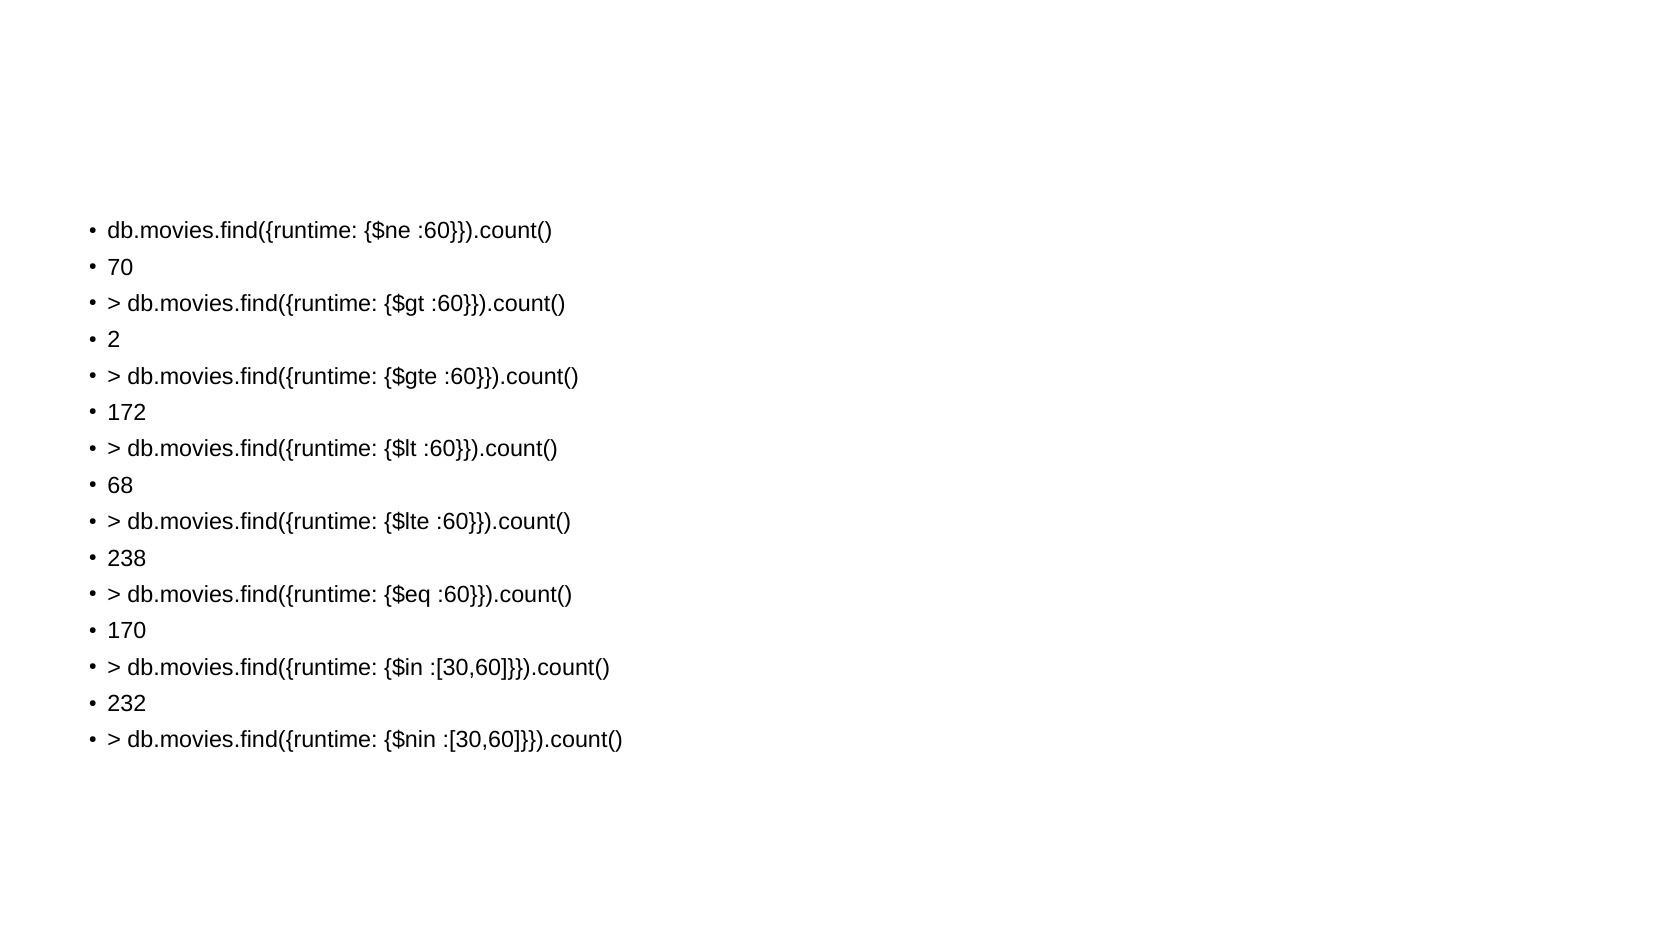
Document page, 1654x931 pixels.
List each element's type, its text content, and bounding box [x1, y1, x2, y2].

list db.movies.find({runtime: {$ne :60}}).count() 70 > db.movies.find({runtime: {$gt :60}}).count() 2 > db.movies.find({runtime: {$gte :60}}).count() 172 > db.movies.find({runtime: {$lt :60}}).count() 68 > db.movies.find({runtime: {$lte :60}}).count() 238 > db.movies.find({runtime: {$eq :60}}).count() 170 > db.movies.find({runtime: {$in :[30,60]}}).count() 232 > db.movies.find({runtime: {$nin :[30,60]}}).count() [82, 217, 1571, 758]
